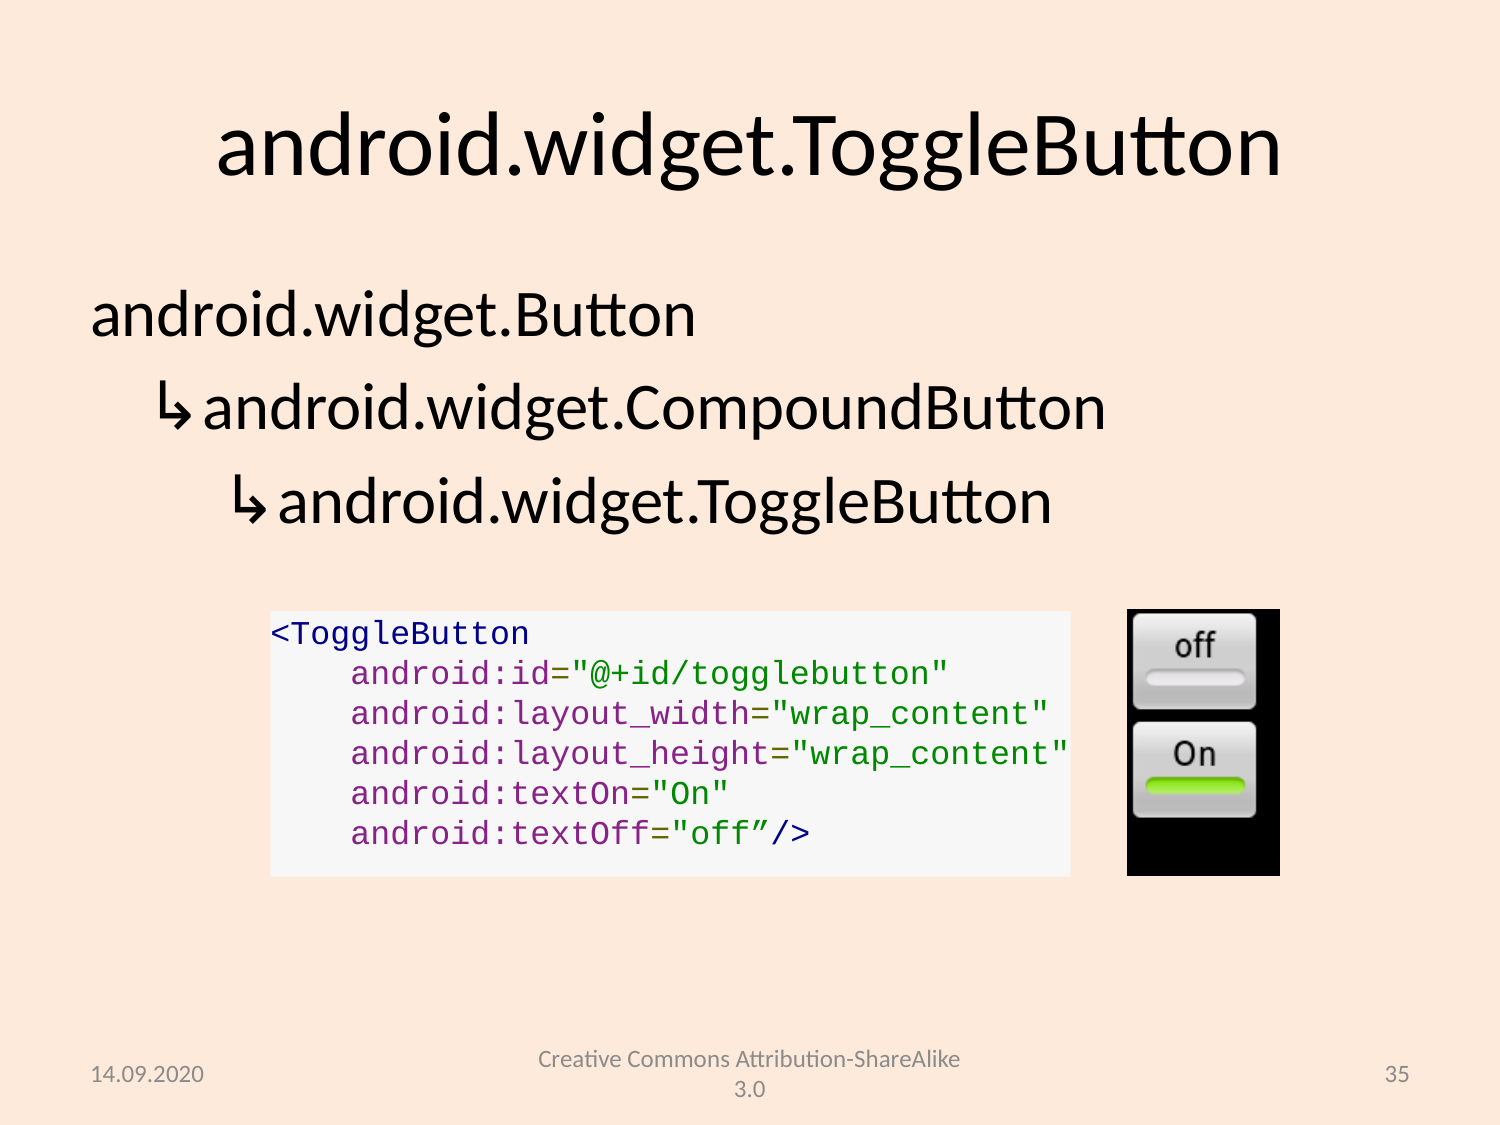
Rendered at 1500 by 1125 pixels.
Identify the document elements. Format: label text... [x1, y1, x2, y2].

list android.widget.Button ↳android.widget.CompoundButton ↳android.widget.ToggleButton [75, 262, 1425, 1005]
slide_number <number> [1074, 1042, 1425, 1103]
text_box <ToggleButton android:id="@+id/togglebutton" android:layout_width="wrap_content" android:layout_height="wrap_content" android:textOn="On" android:textOff="off”/> [270, 611, 1071, 877]
picture [1127, 609, 1280, 876]
title android.widget.ToggleButton [75, 45, 1425, 233]
footer Creative Commons Attribution-ShareAlike 3.0 [512, 1042, 988, 1103]
